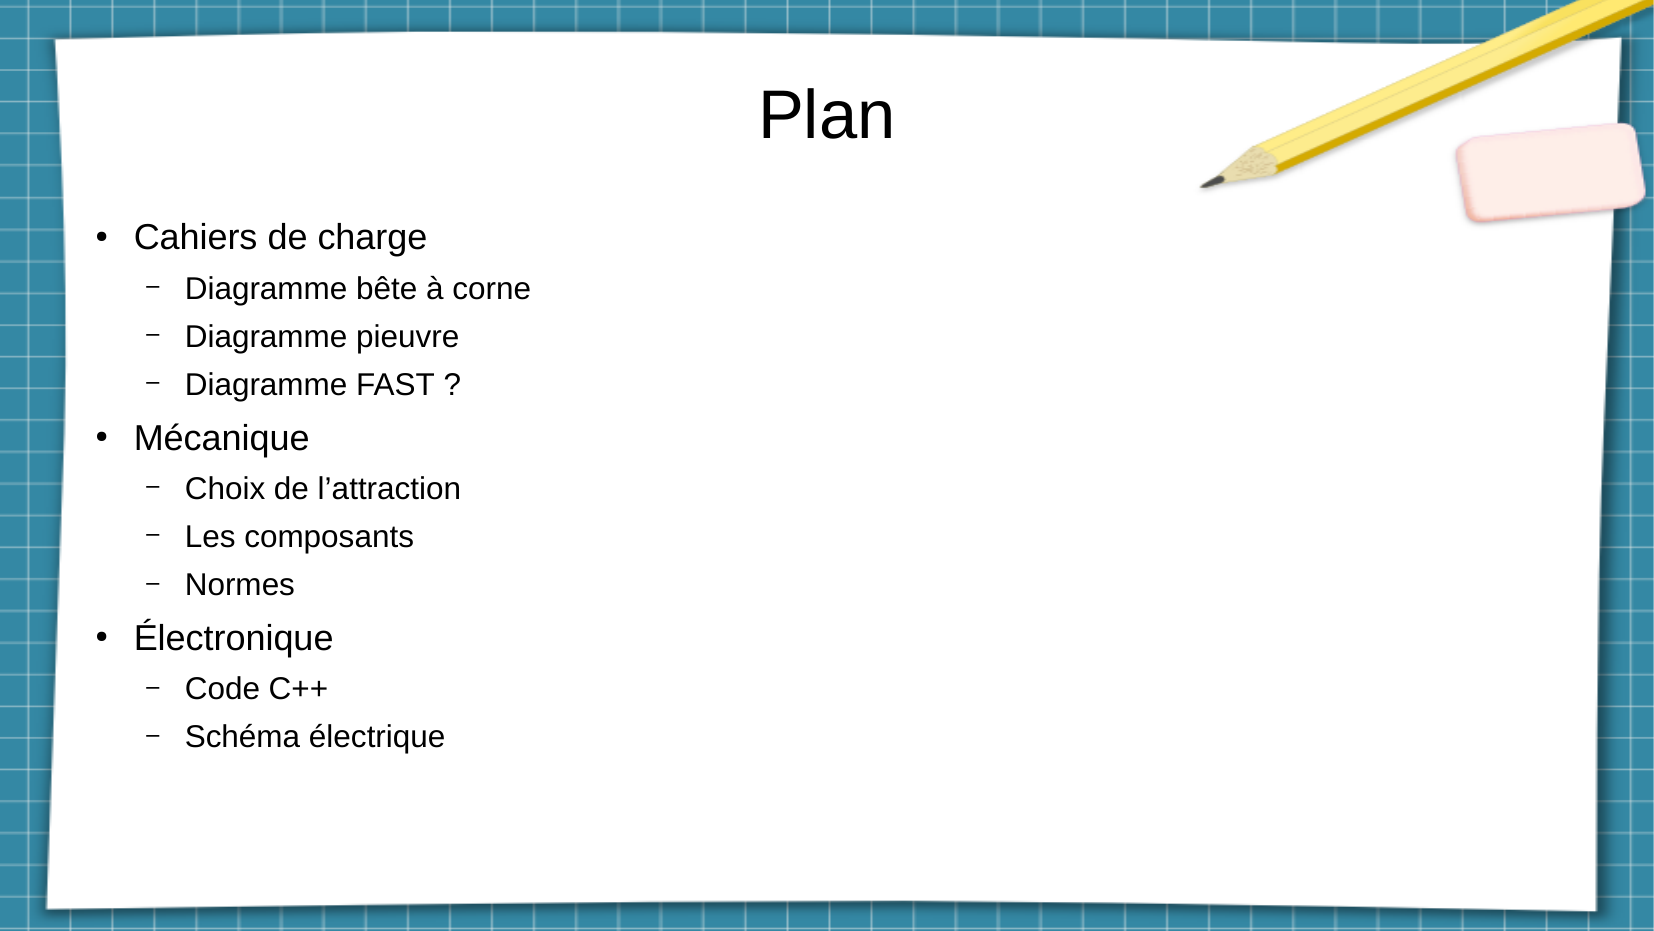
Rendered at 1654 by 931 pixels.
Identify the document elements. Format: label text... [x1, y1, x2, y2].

list Cahiers de charge Diagramme bête à corne Diagramme pieuvre Diagramme FAST ? Mécanique Choix de l’attraction Les composants Normes Électronique Code C++ Schéma électrique [82, 217, 1571, 758]
picture [0, 0, 1654, 931]
title Plan [82, 37, 1571, 193]
